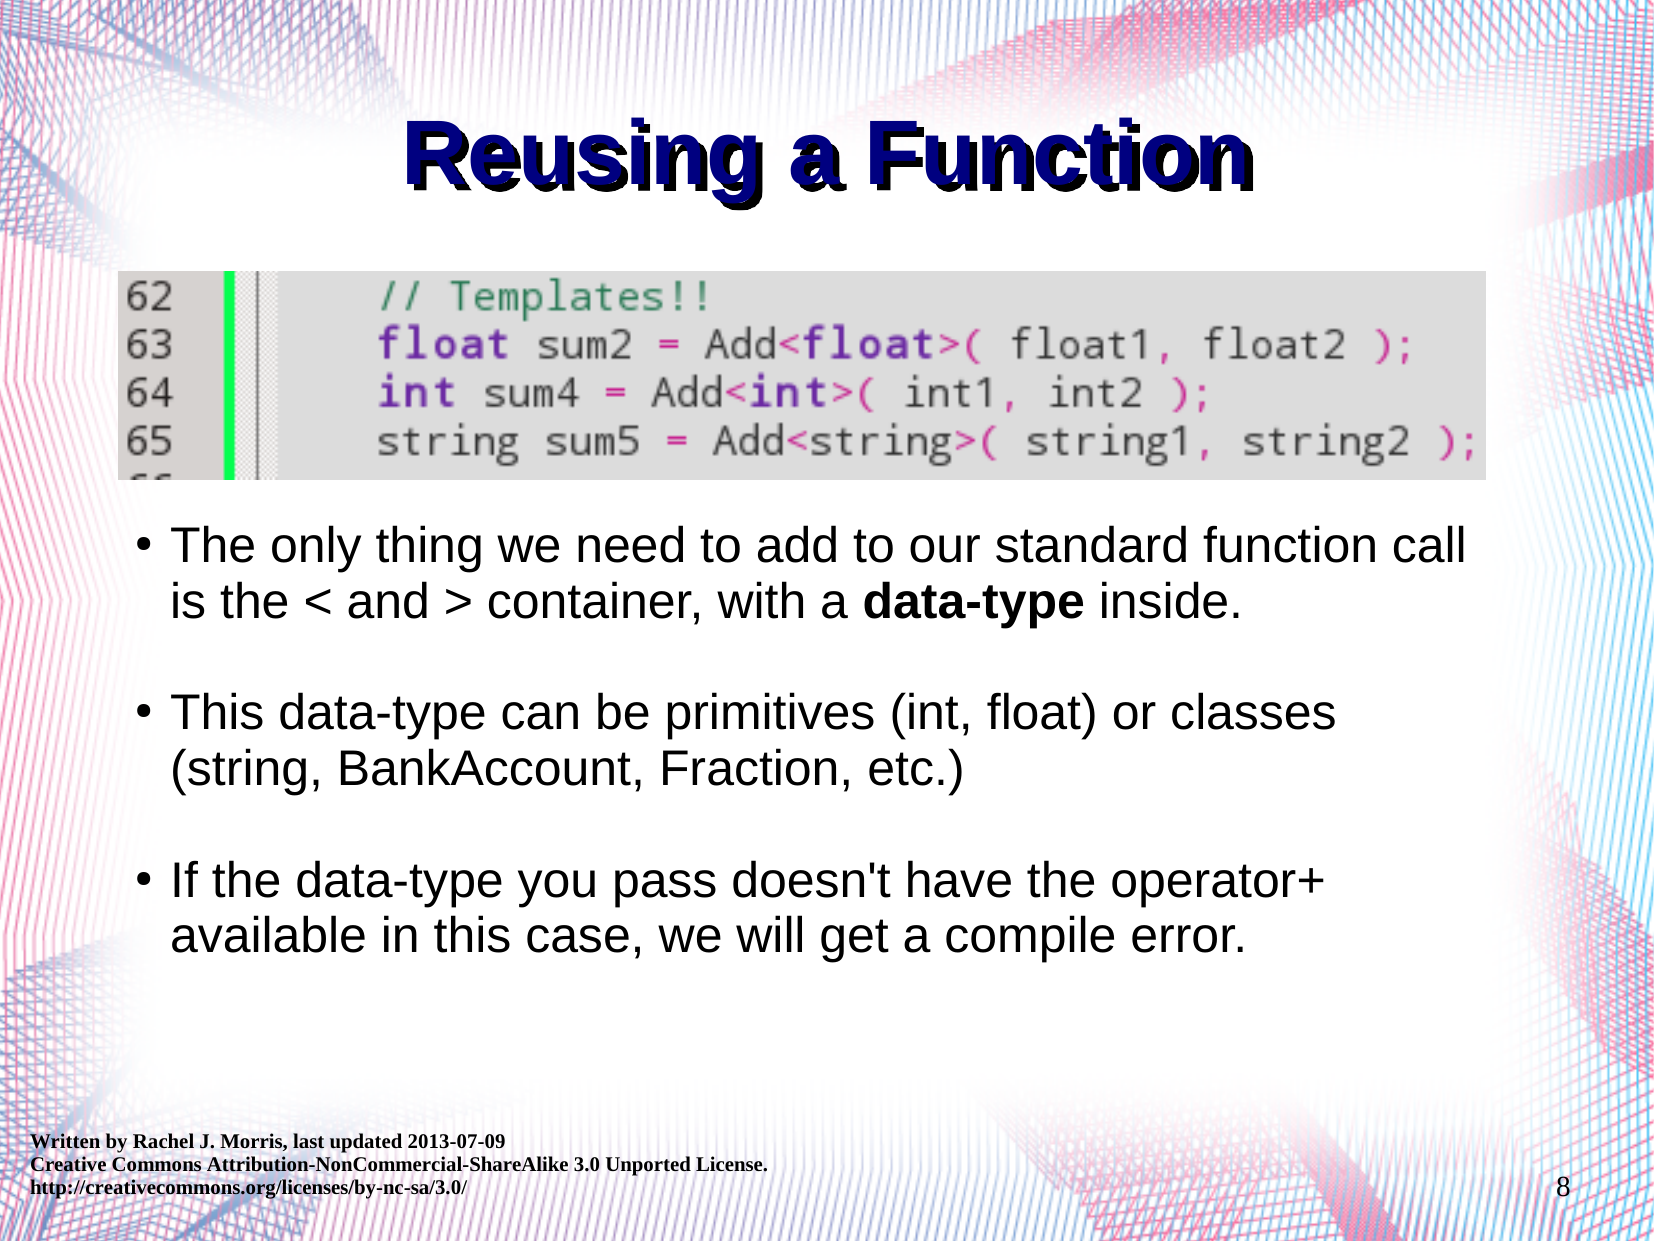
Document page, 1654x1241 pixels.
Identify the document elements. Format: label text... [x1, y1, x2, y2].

text_box The only thing we need to add to our standard function call is the < and > container, with a data-type inside. This data-type can be primitives (int, float) or classes (string, BankAccount, Fraction, etc.) If the data-type you pass doesn't have the operator+ available in this case, we will get a compile error. [120, 510, 1486, 971]
title Reusing a Function [82, 49, 1571, 257]
picture [0, 0, 1654, 1241]
